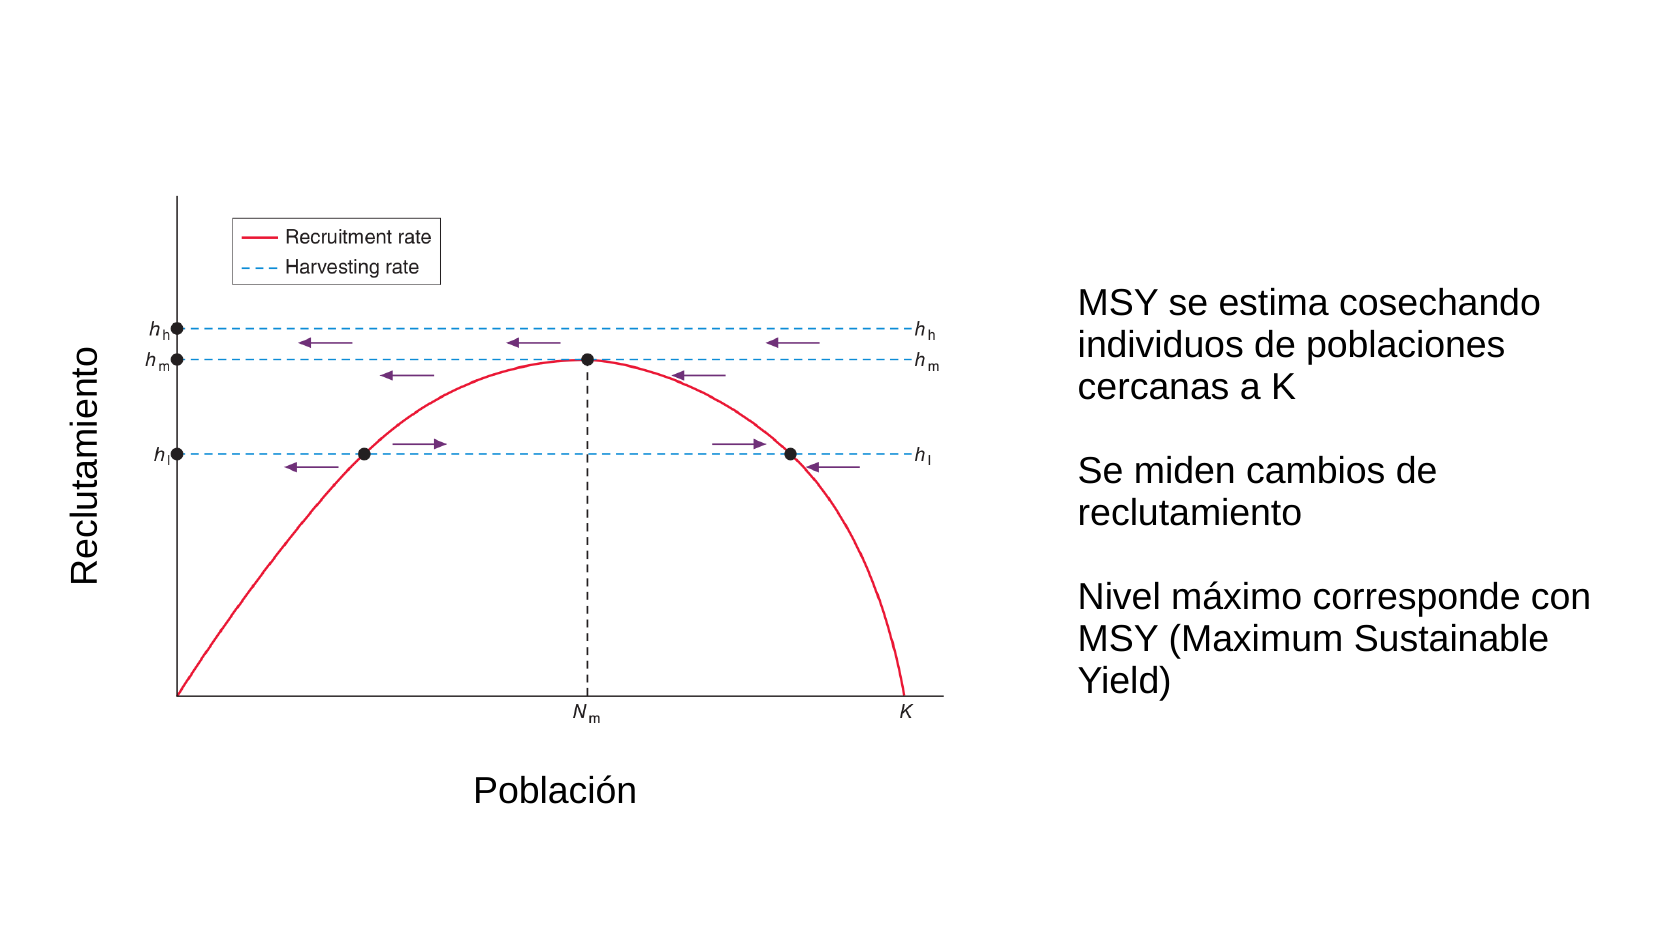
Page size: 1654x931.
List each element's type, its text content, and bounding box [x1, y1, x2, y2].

text_box Población [318, 761, 792, 819]
text_box Reclutamiento [55, 230, 113, 703]
picture [141, 192, 990, 733]
text_box MSY se estima cosechando individuos de poblaciones cercanas a K Se miden cambios de reclutamiento Nivel máximo corresponde con MSY (Maximum Sustainable Yield) [1062, 273, 1625, 709]
